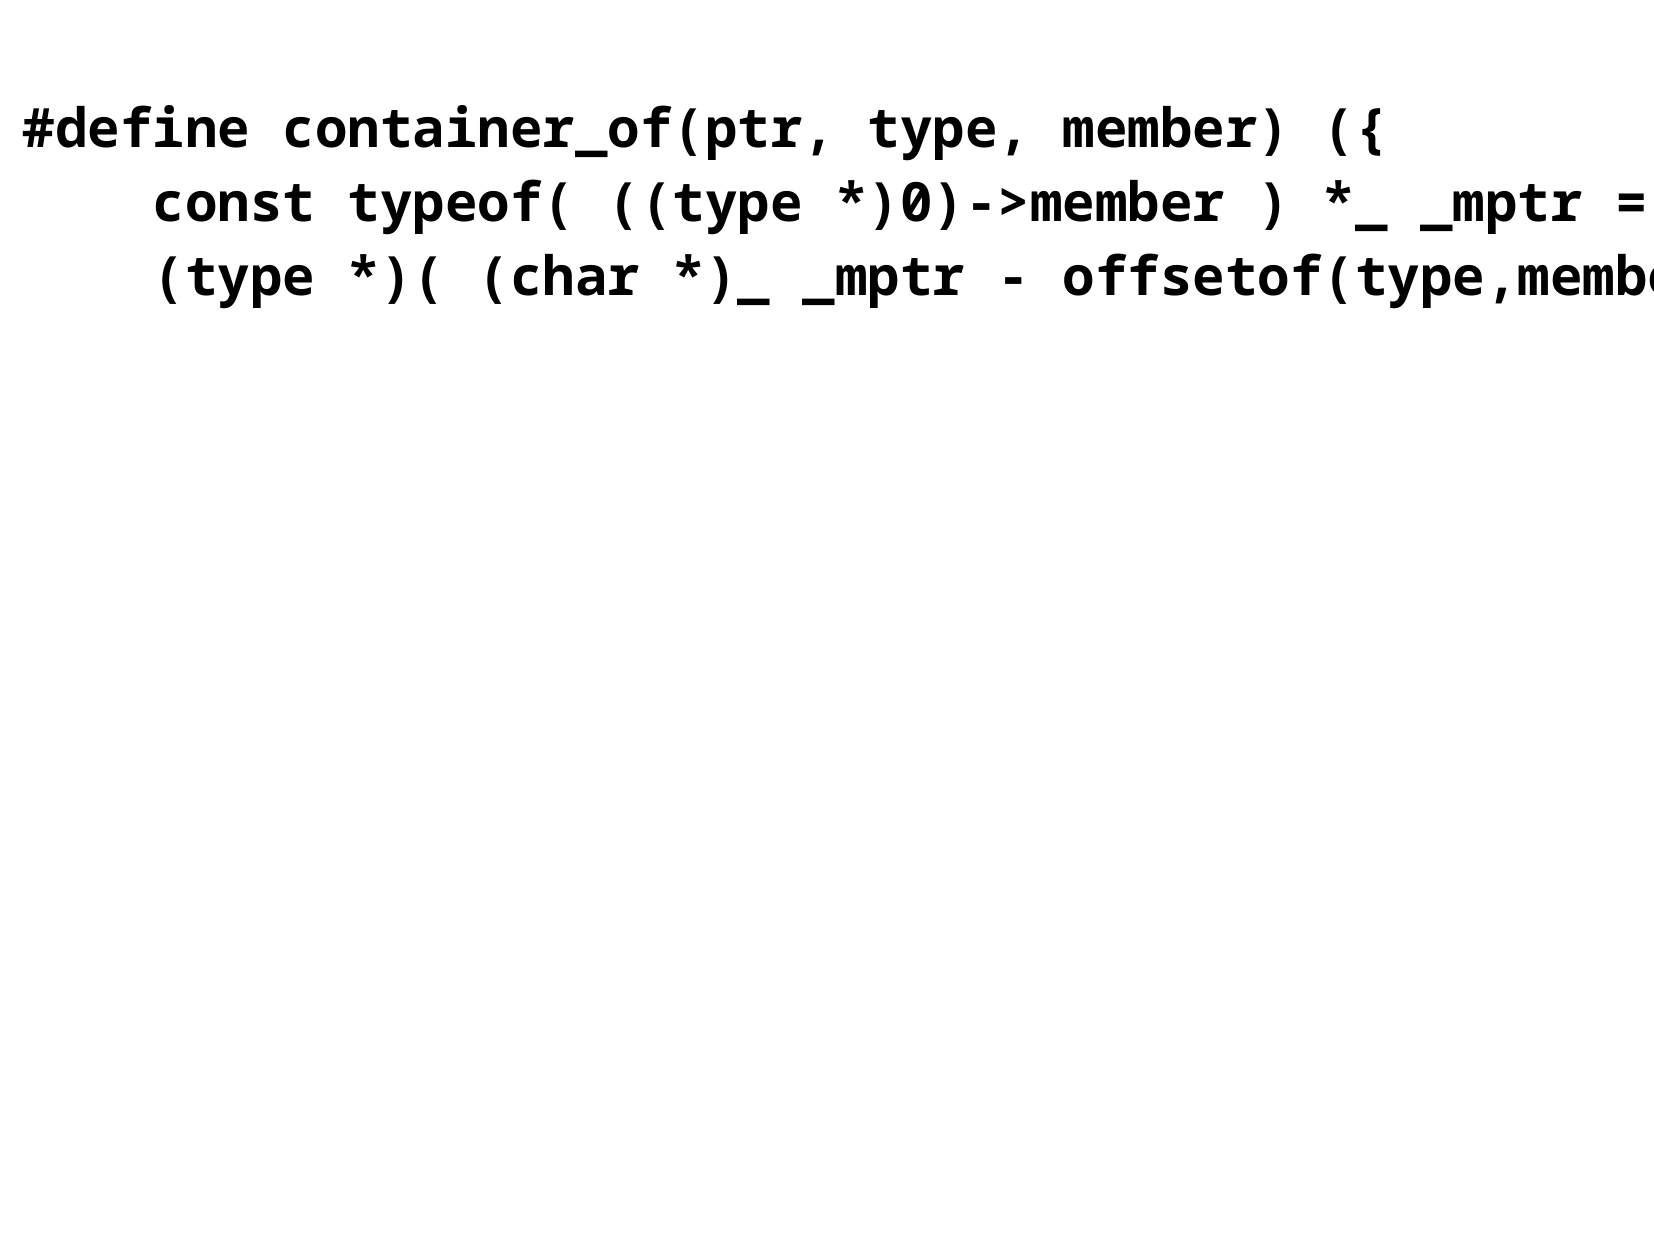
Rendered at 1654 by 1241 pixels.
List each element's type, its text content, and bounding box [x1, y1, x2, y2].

text_box #define container_of(ptr, type, member) ({ \ const typeof( ((type *)0)->member ) *_ _mptr = (ptr); \ (type *)( (char *)_ _mptr - offsetof(type,member) );}) [8, 82, 1646, 645]
